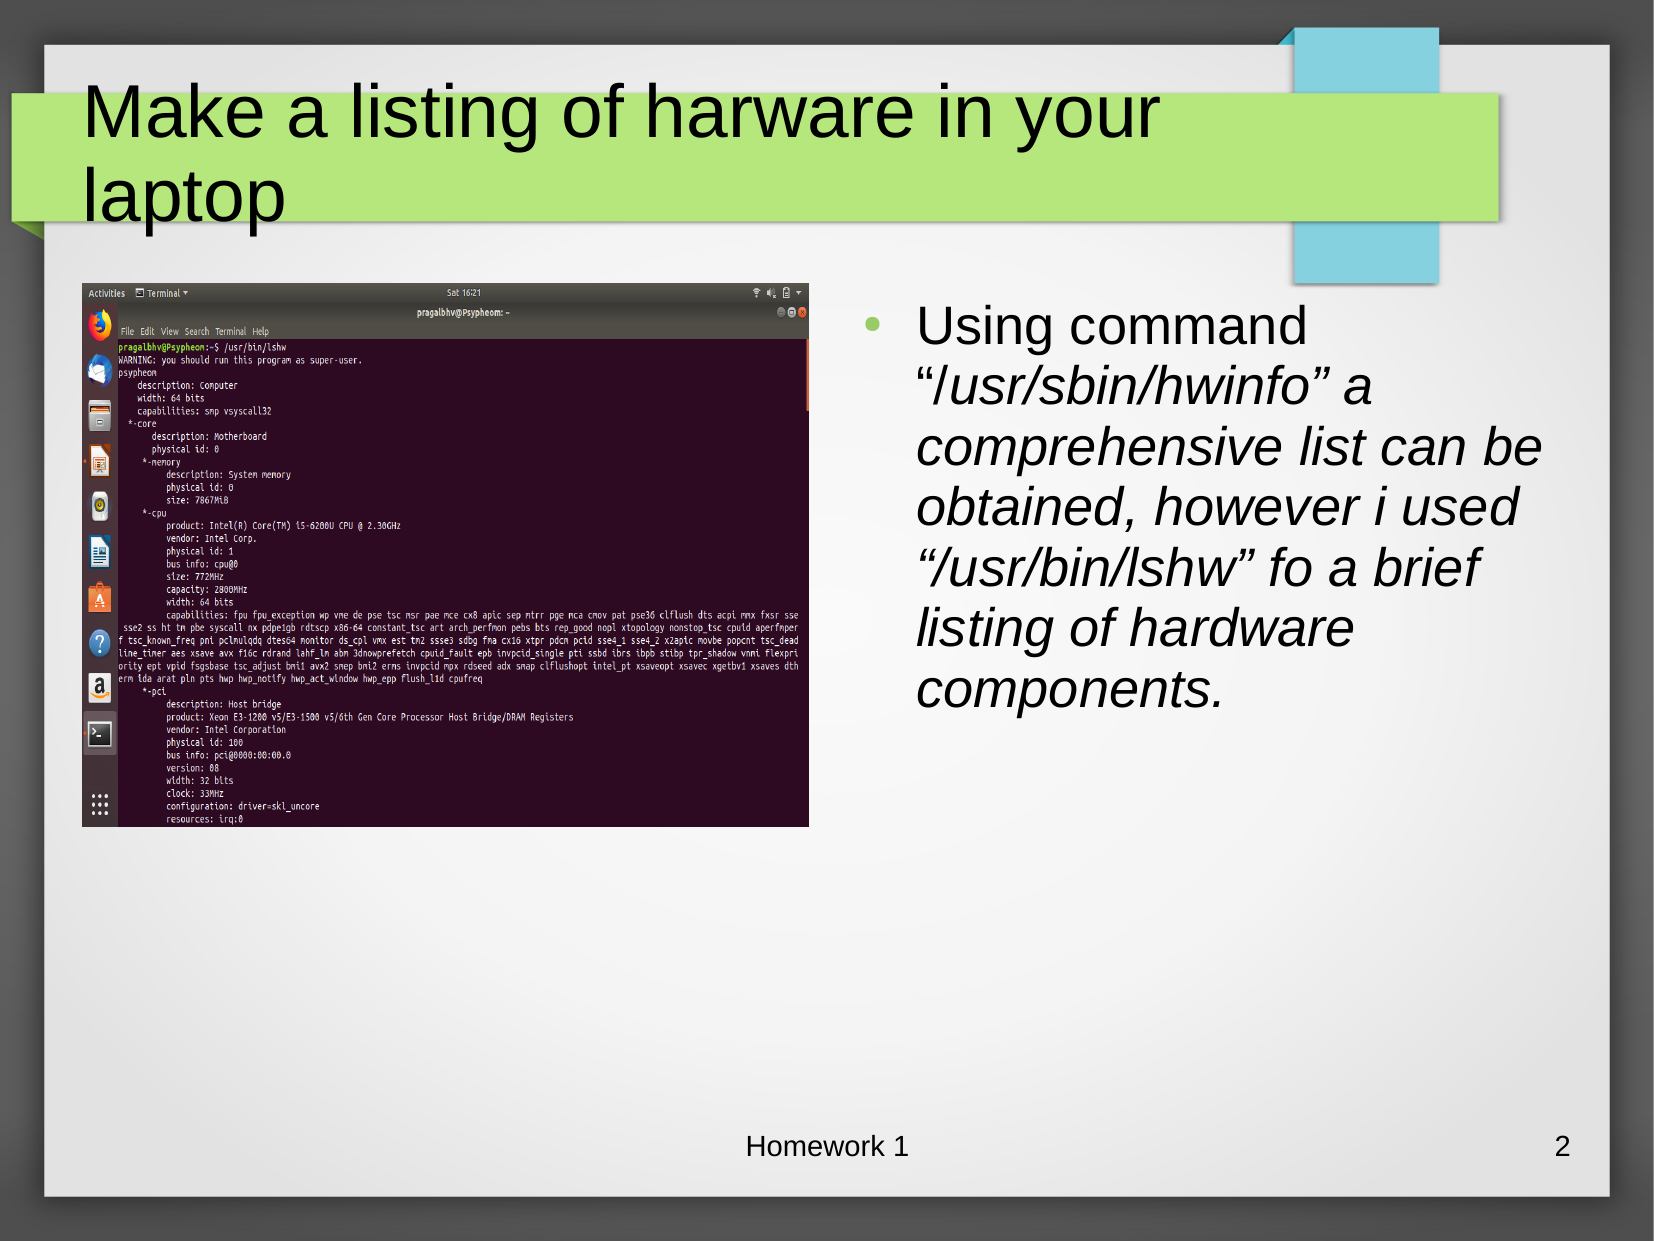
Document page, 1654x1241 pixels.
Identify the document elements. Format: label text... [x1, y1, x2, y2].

list Using command “/usr/sbin/hwinfo” a comprehensive list can be obtained, however i used “/usr/bin/lshw” fo a brief listing of hardware components. [845, 295, 1572, 1015]
picture [0, 0, 1654, 1241]
title Make a listing of harware in your laptop [82, 69, 1264, 238]
